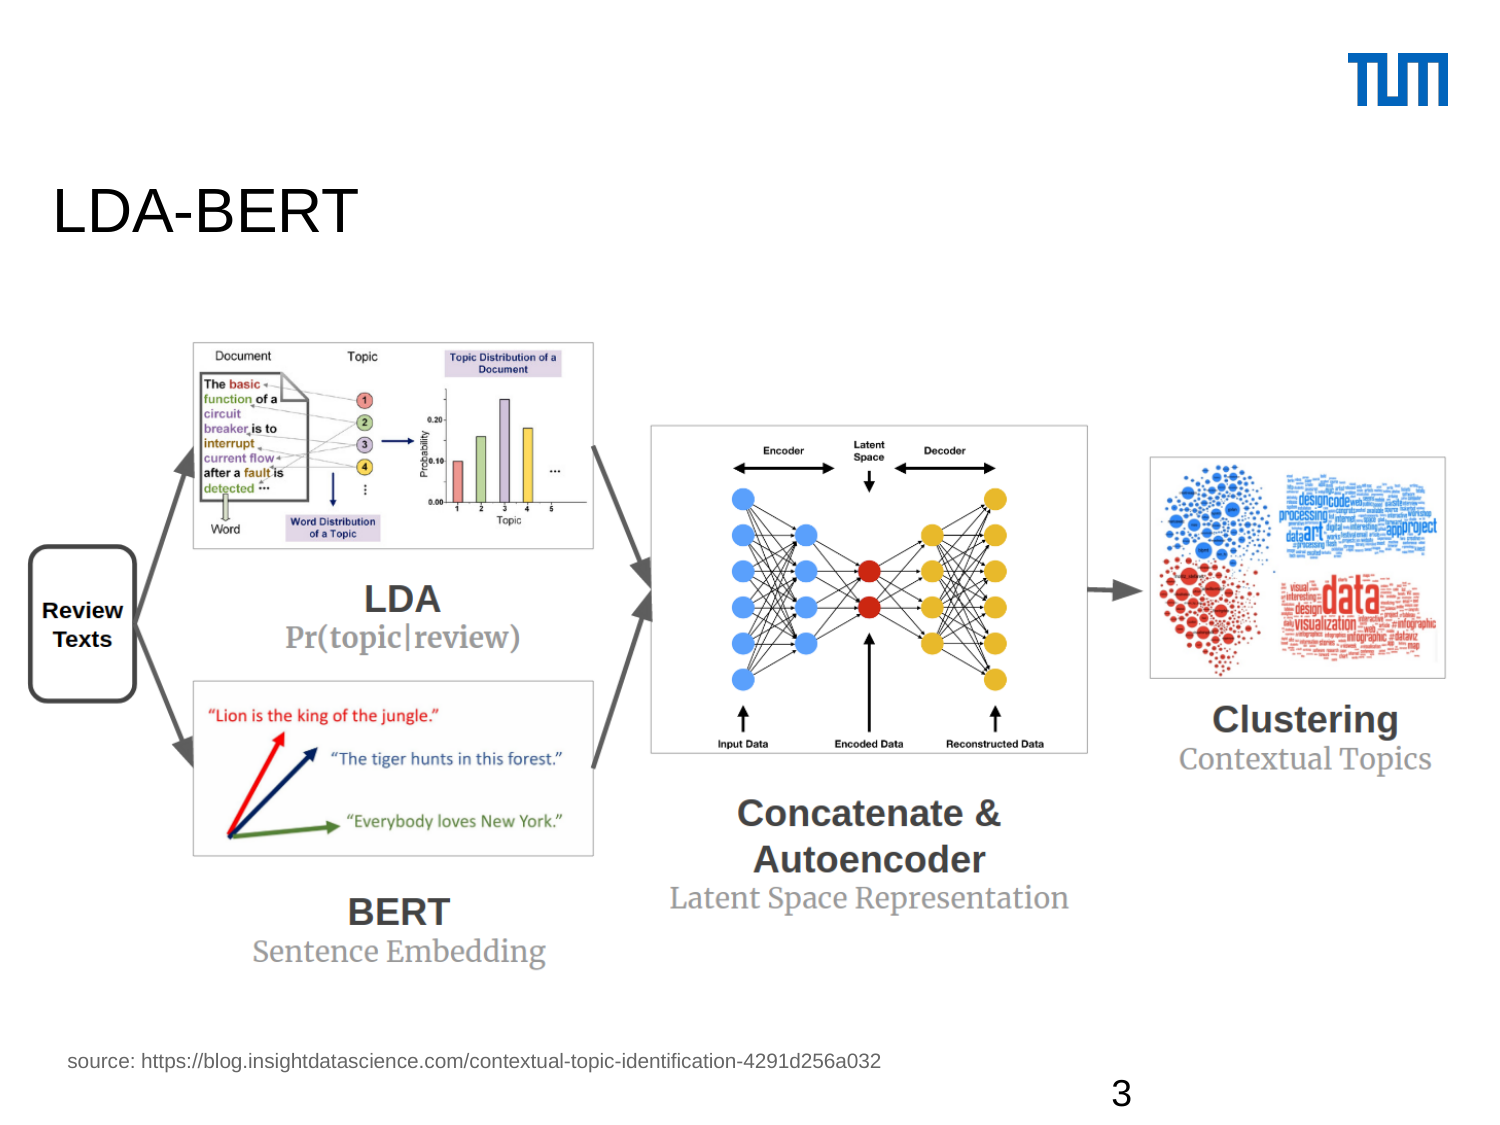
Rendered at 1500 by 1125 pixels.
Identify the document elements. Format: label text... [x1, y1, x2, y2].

text_box source: https://blog.insightdatascience.com/contextual-topic-identification-4291d256a032 [52, 1032, 1438, 1088]
text_box LDA-BERT [52, 165, 1449, 233]
picture [1348, 53, 1448, 106]
text_box <number> [1111, 1061, 1448, 1122]
picture [25, 299, 1476, 996]
